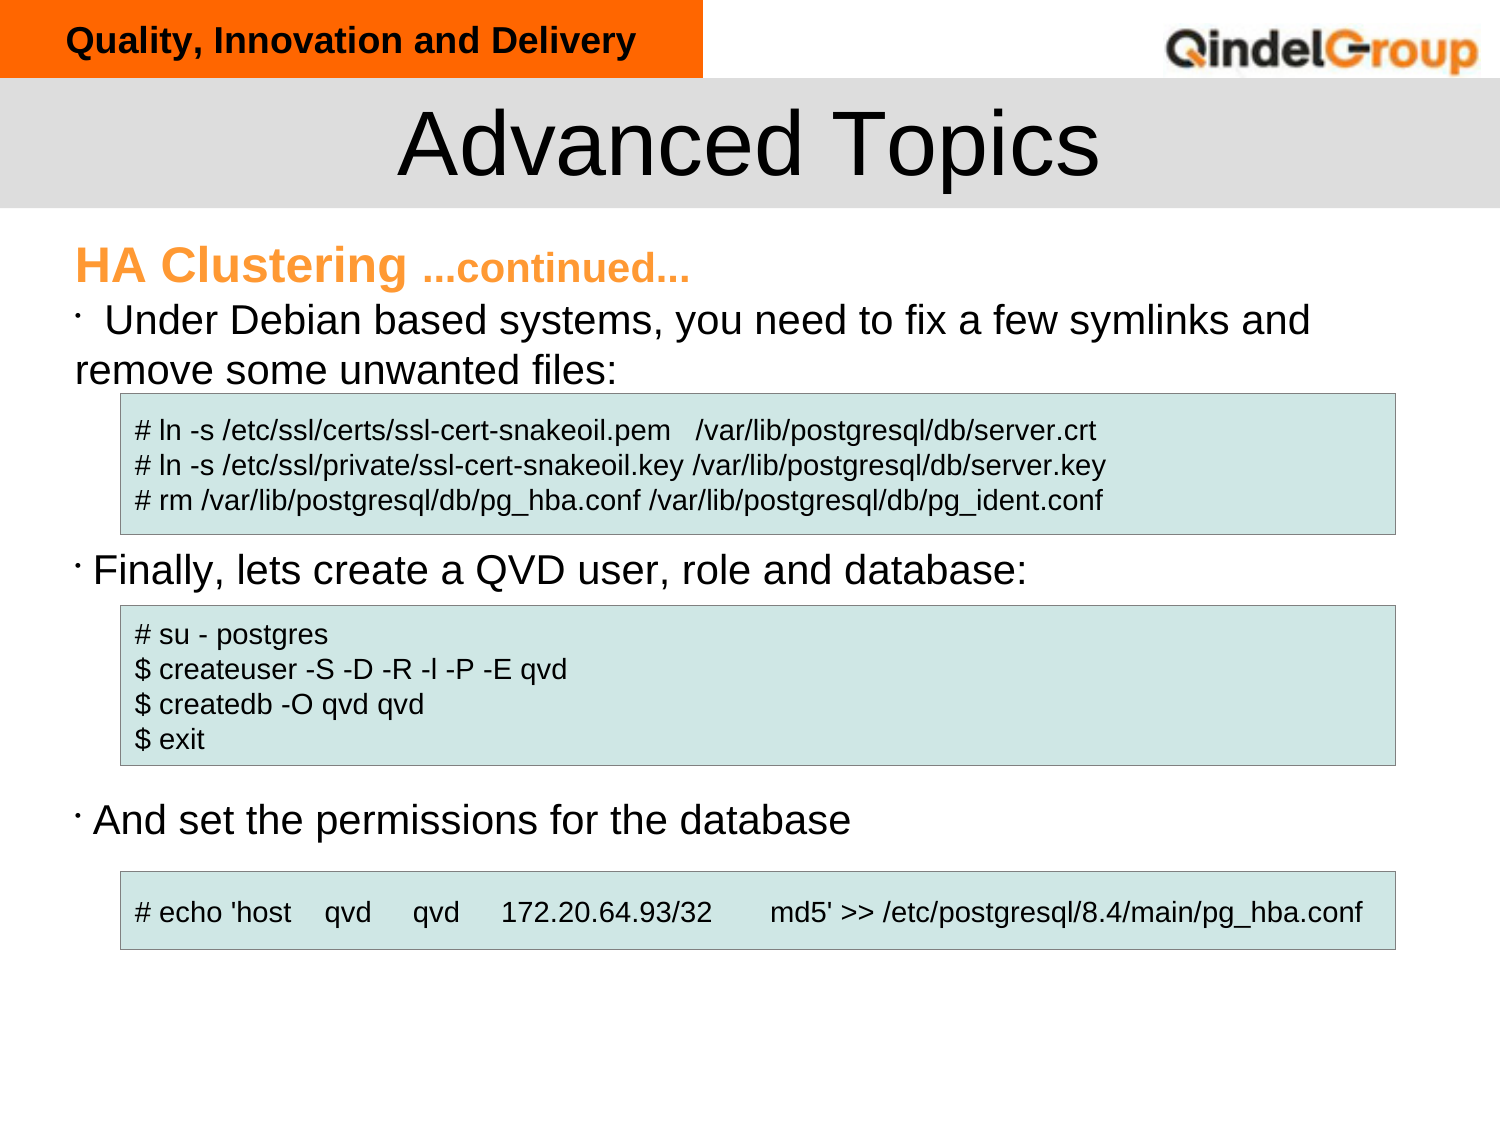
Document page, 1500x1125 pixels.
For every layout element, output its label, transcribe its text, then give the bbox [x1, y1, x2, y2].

text_box # ln -s /etc/ssl/certs/ssl-cert-snakeoil.pem /var/lib/postgresql/db/server.crt # ln -s /etc/ssl/private/ssl-cert-snakeoil.key /var/lib/postgresql/db/server.key # rm /var/lib/postgresql/db/pg_hba.conf /var/lib/postgresql/db/pg_ident.conf [120, 393, 1396, 535]
picture [1163, 23, 1481, 78]
text_box HA Clustering ...continued... Under Debian based systems, you need to fix a few symlinks and remove some unwanted files: Finally, lets create a QVD user, role and database: And set the permissions for the database [60, 224, 1426, 1101]
text_box # su - postgres $ createuser -S -D -R -l -P -E qvd $ createdb -O qvd qvd $ exit [120, 605, 1396, 766]
text_box # echo 'host qvd qvd 172.20.64.93/32 md5' >> /etc/postgresql/8.4/main/pg_hba.conf [120, 871, 1396, 950]
title Advanced Topics [75, 45, 1426, 224]
